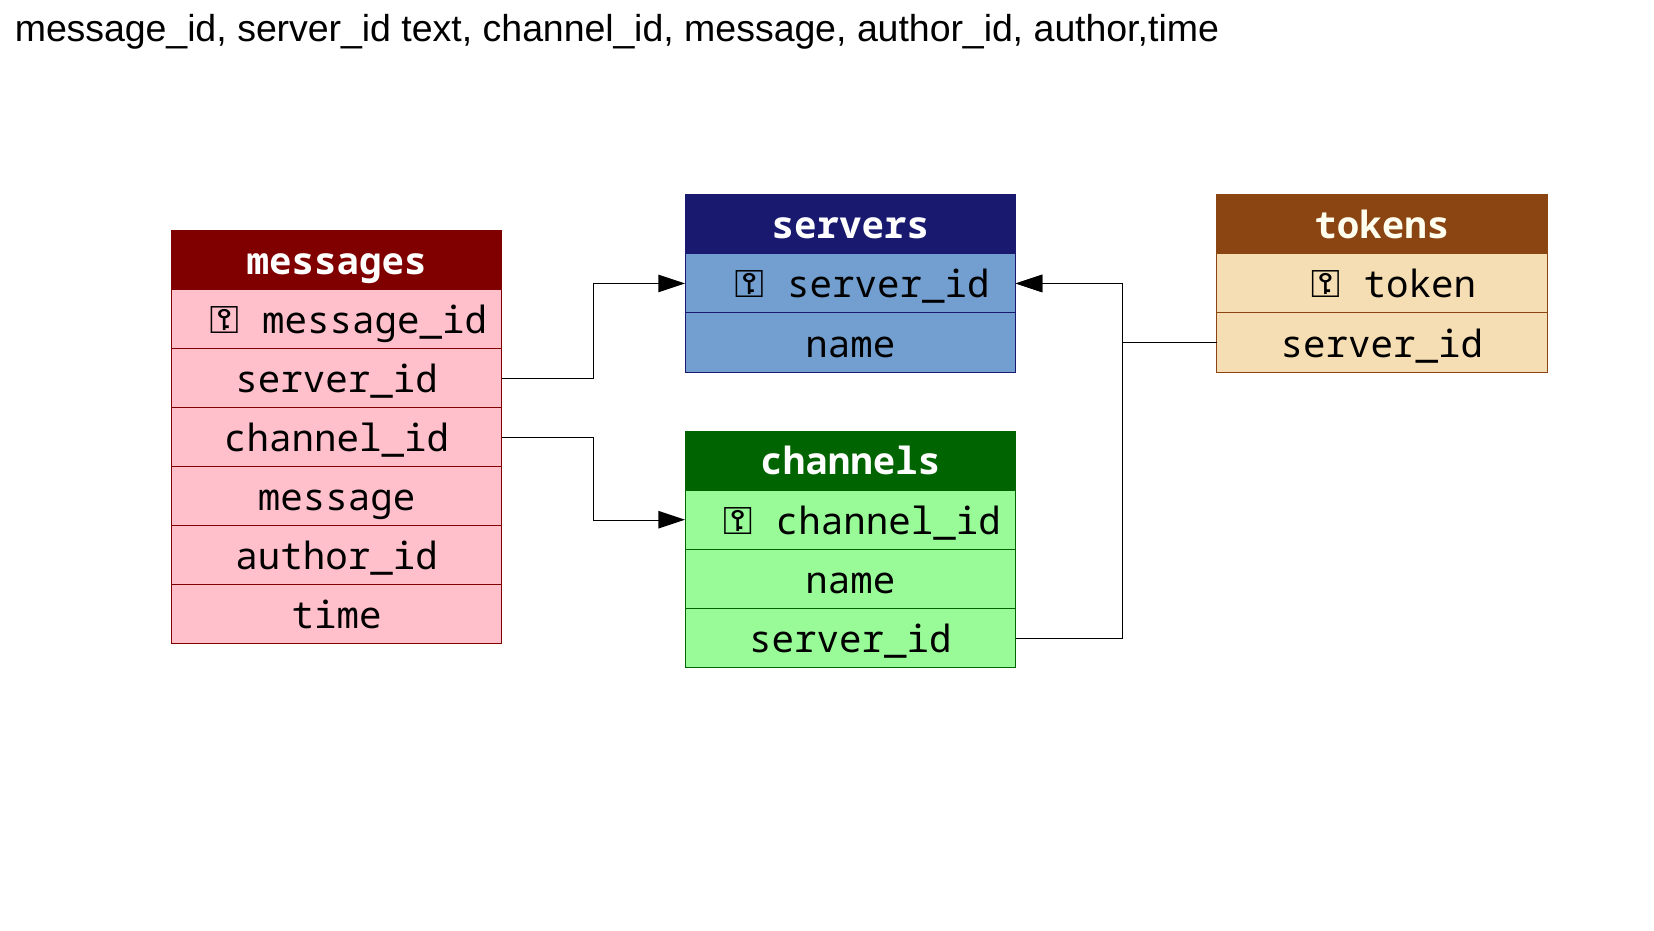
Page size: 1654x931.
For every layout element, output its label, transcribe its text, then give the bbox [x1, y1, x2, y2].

text_box ⚿ token [1216, 253, 1548, 312]
text_box time [171, 584, 502, 644]
text_box servers [685, 194, 1016, 253]
text_box ⚿ channel_id [685, 490, 1016, 549]
text_box server_id [171, 348, 502, 407]
text_box ⚿ message_id [171, 289, 502, 348]
text_box author_id [171, 525, 502, 584]
text_box name [685, 549, 1016, 608]
text_box name [685, 312, 1016, 373]
text_box channel_id [171, 407, 502, 466]
text_box tokens [1216, 194, 1548, 253]
text_box ⚿ server_id [685, 253, 1016, 312]
text_box messages [171, 230, 502, 289]
text_box channels [685, 431, 1016, 490]
text_box message_id, server_id text, channel_id, message, author_id, author,time [0, 0, 1359, 99]
text_box server_id [685, 608, 1016, 668]
text_box server_id [1216, 312, 1548, 373]
text_box message [171, 466, 502, 525]
